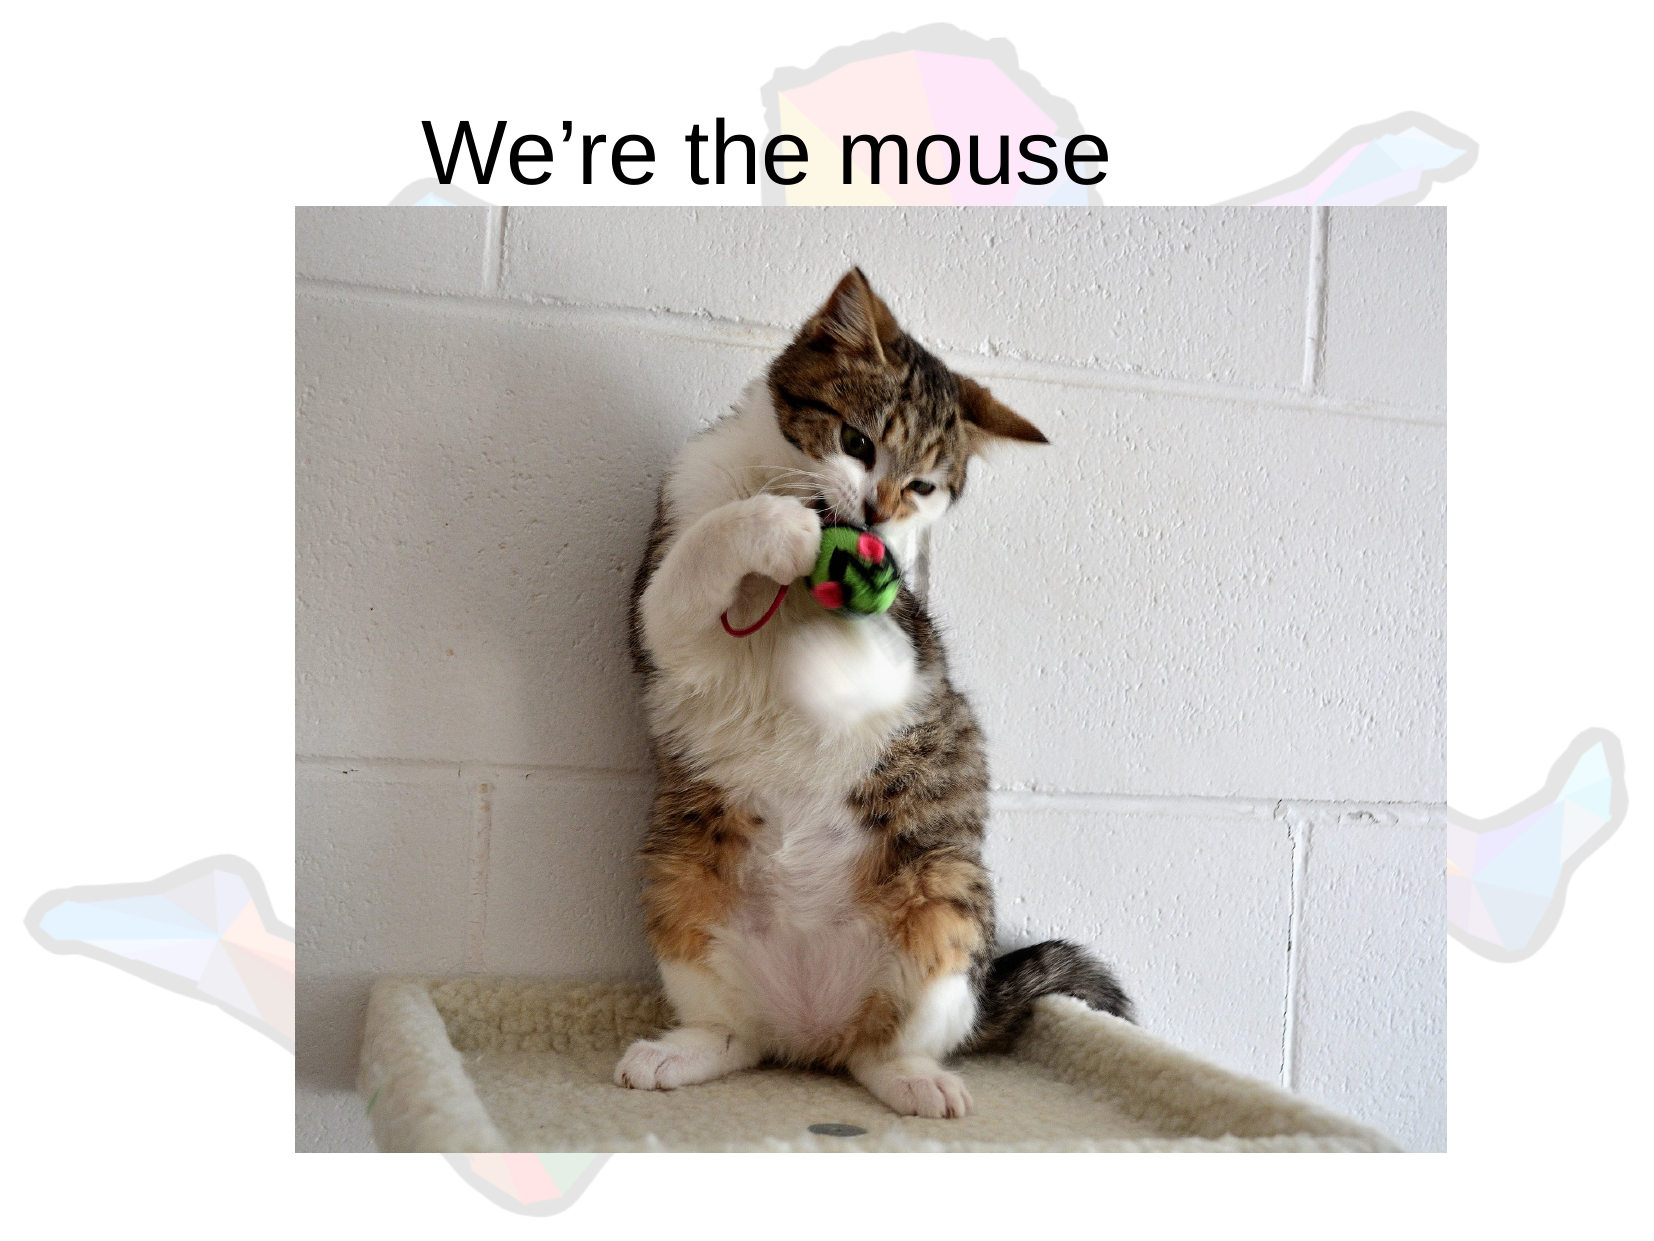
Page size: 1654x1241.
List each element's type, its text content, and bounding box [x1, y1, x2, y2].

picture [295, 206, 1447, 1154]
title We’re the mouse [58, 49, 1477, 257]
